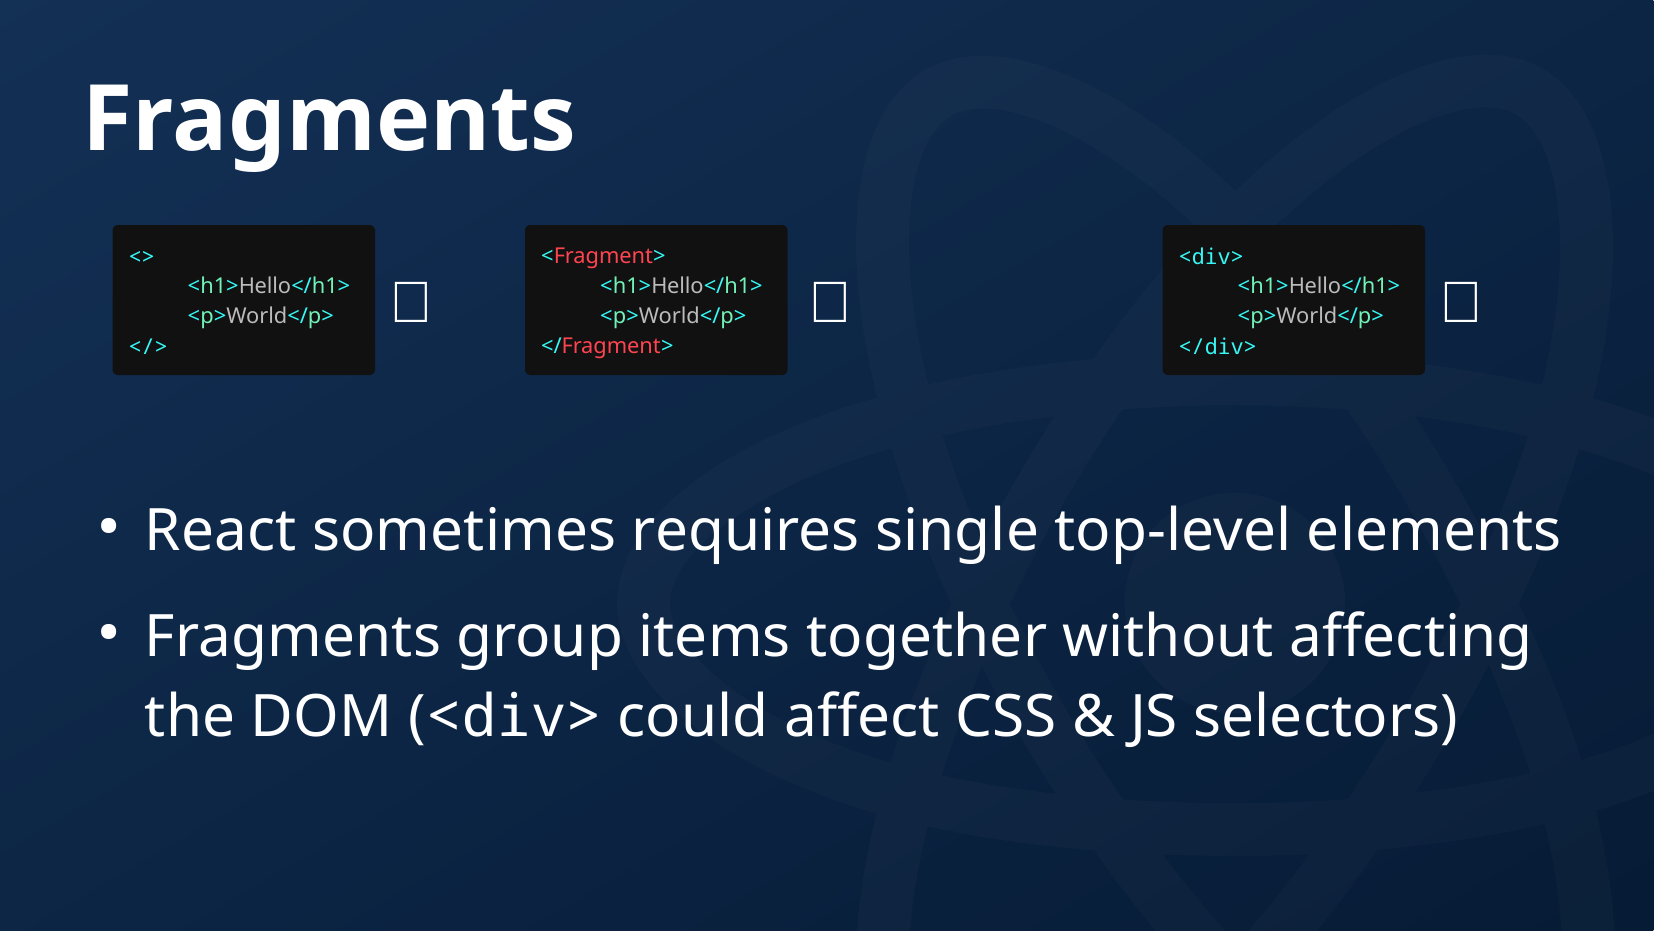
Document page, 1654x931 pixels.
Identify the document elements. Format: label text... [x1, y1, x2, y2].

title Fragments [82, 37, 1571, 193]
text_box <Fragment> <h1>Hello</h1> <p>World</p> </Fragment> [525, 225, 788, 376]
text_box ✅ [374, 262, 451, 343]
text_box ✅ [794, 262, 870, 343]
list React sometimes requires single top-level elements Fragments group items together without affecting the DOM (<div> could affect CSS & JS selectors) [82, 487, 1571, 758]
text_box <> <h1>Hello</h1> <p>World</p> </> [112, 225, 376, 376]
text_box <div> <h1>Hello</h1> <p>World</p> </div> [1162, 225, 1426, 376]
text_box ❌ [1425, 262, 1576, 376]
